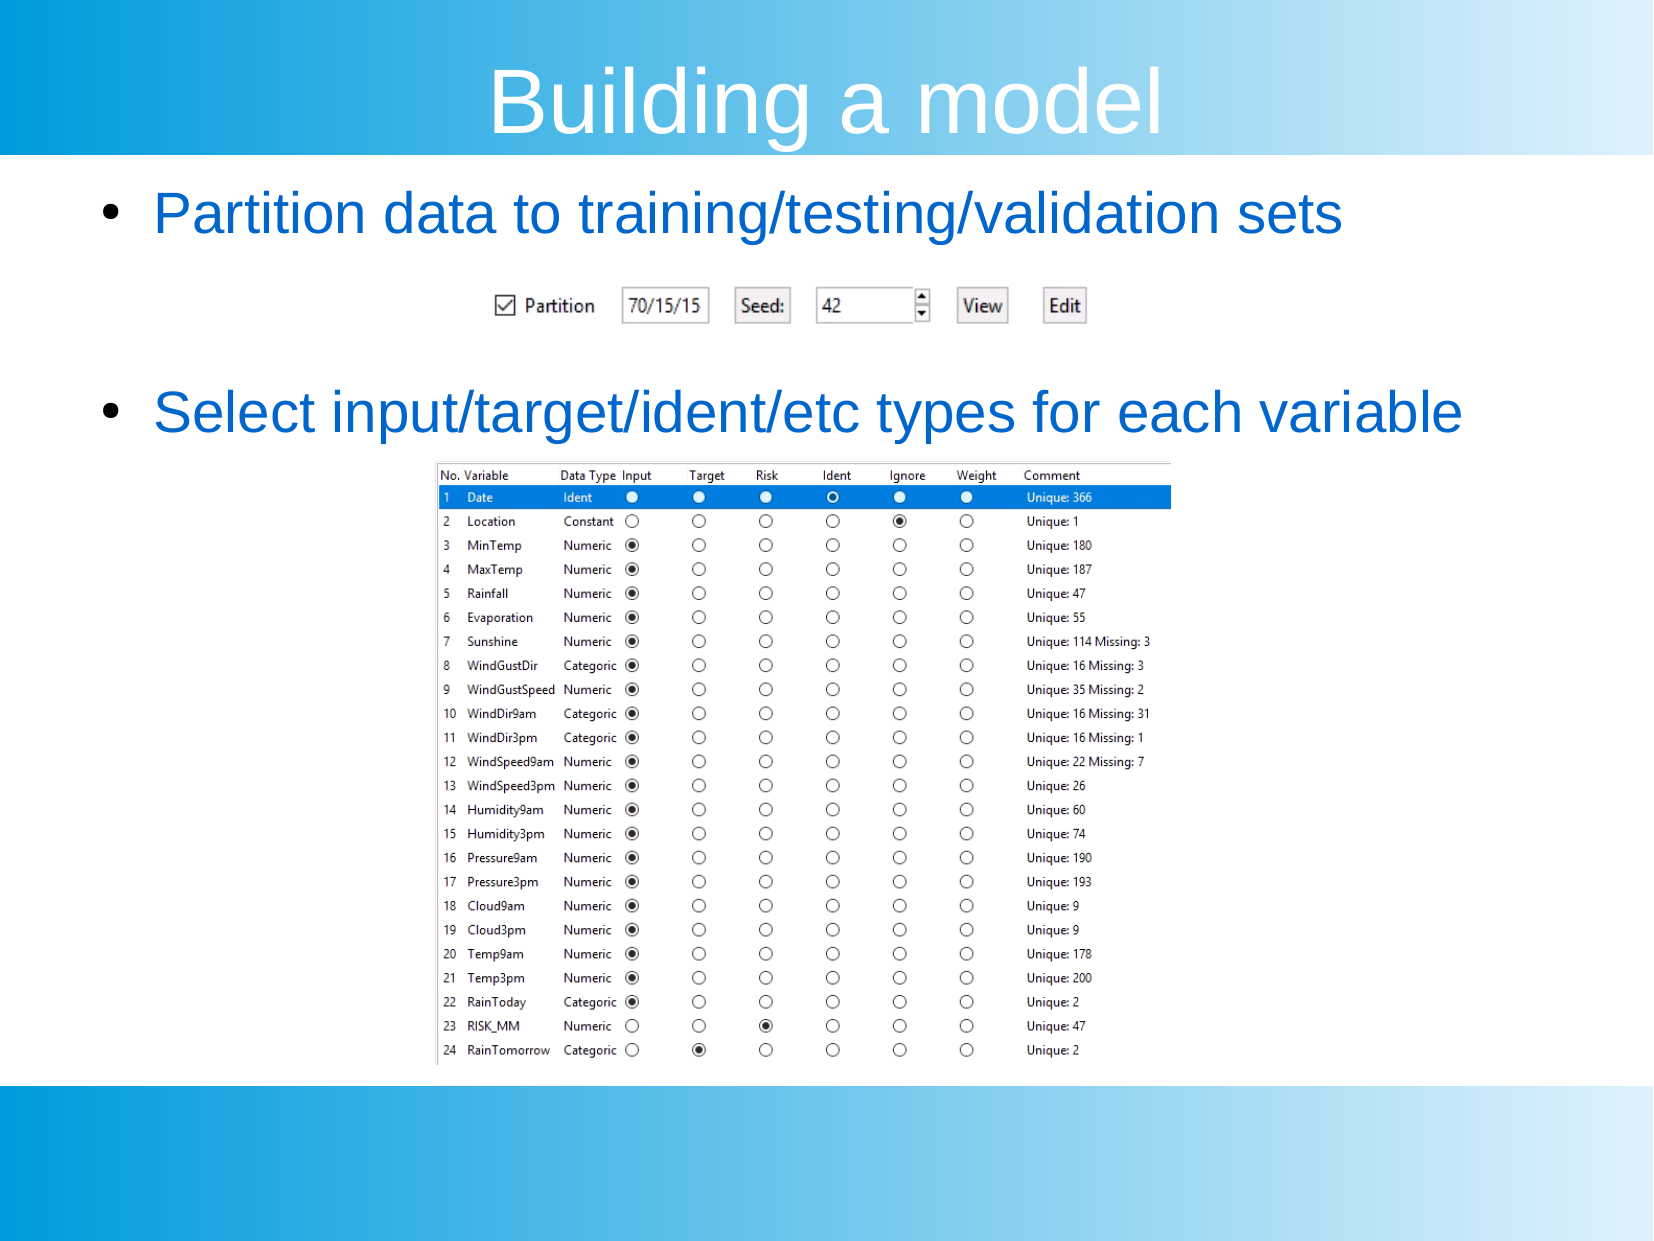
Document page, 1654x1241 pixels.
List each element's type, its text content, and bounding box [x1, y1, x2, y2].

picture [435, 460, 1171, 1066]
list Partition data to training/testing/validation sets Select input/target/ident/etc types for each variable [82, 180, 1571, 901]
title Building a model [82, 49, 1571, 155]
picture [489, 284, 1095, 332]
